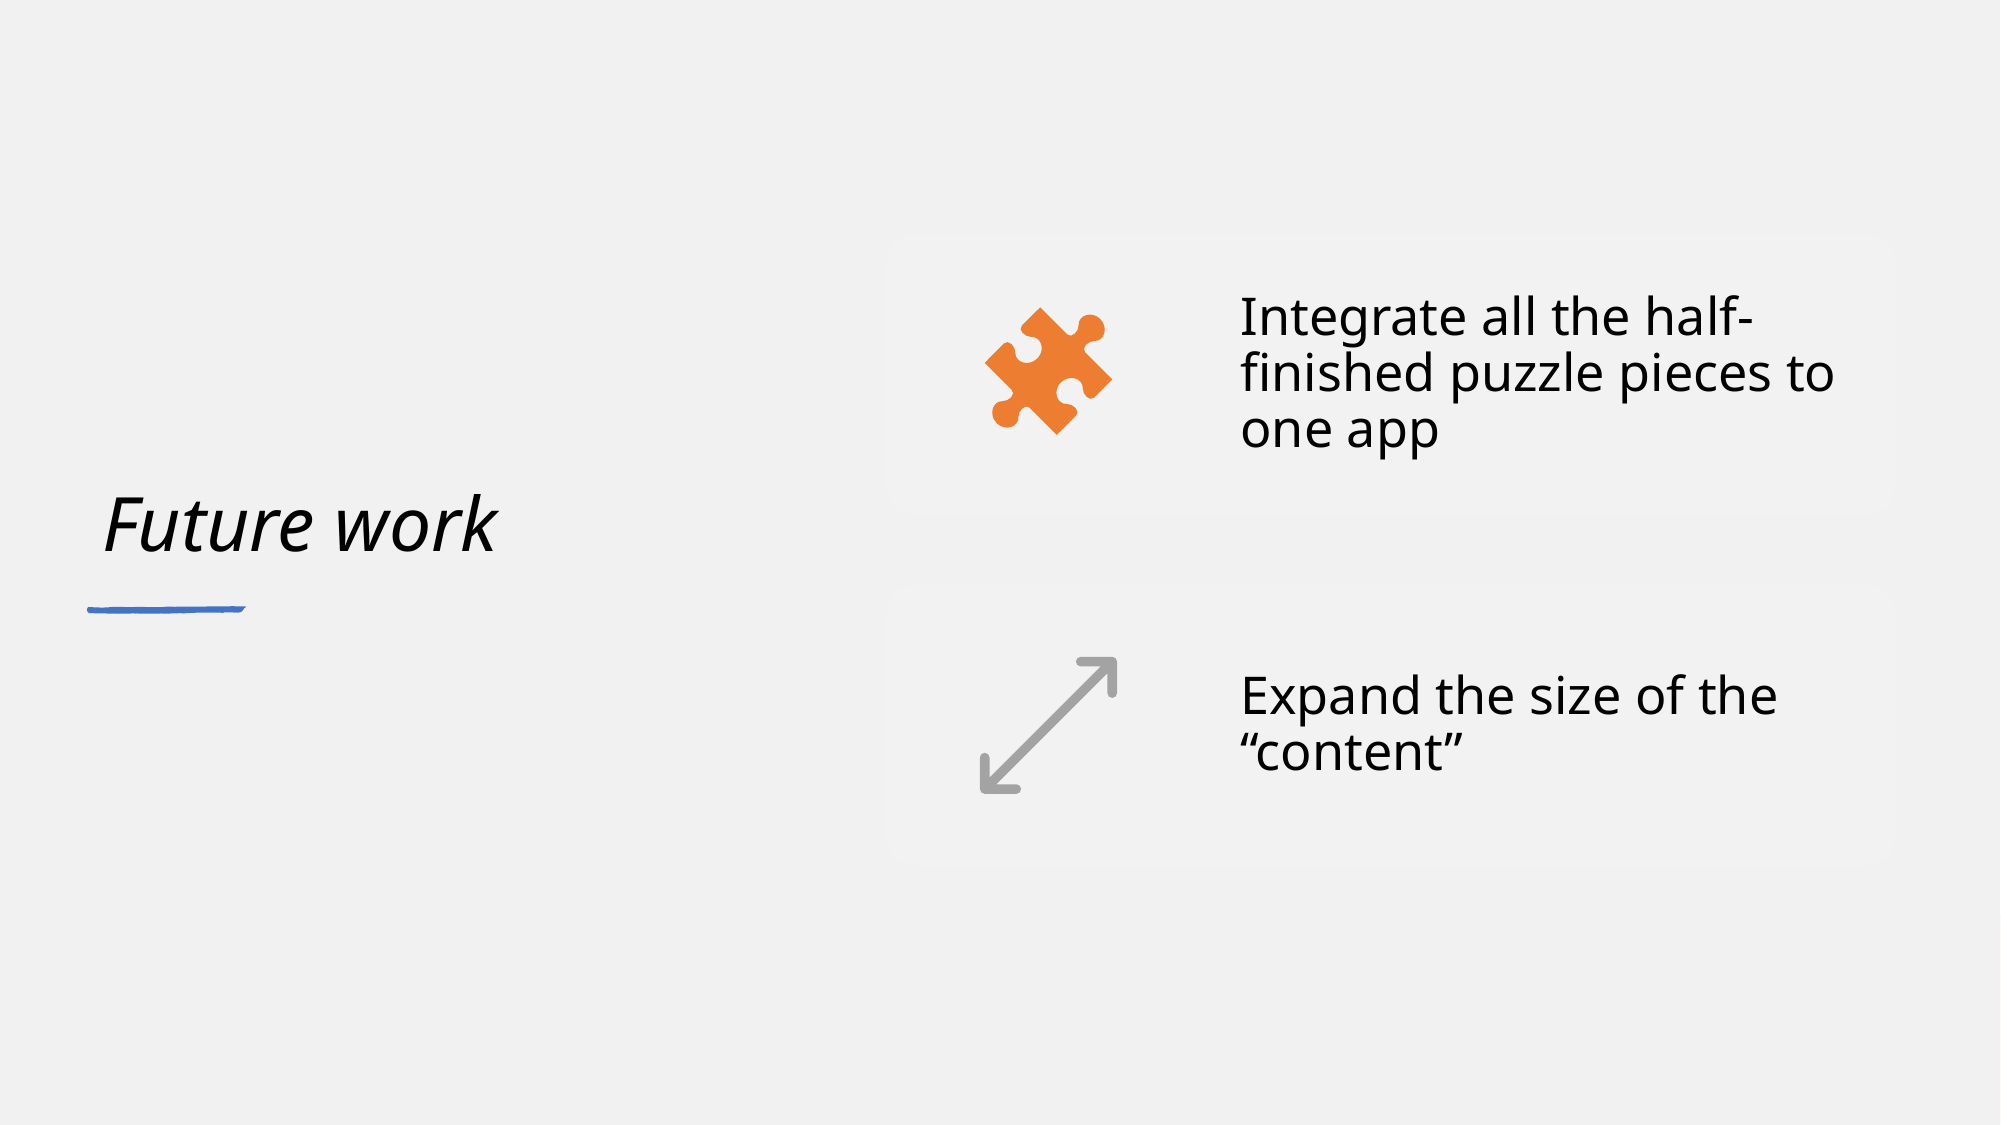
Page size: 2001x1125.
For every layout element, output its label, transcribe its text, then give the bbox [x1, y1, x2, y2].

text_box Expand the size of the “content” [1210, 584, 1896, 866]
title Future work [86, 104, 787, 575]
text_box [0, 0, 2000, 1125]
text_box Integrate all the half-finished puzzle pieces to one app [1210, 233, 1896, 515]
